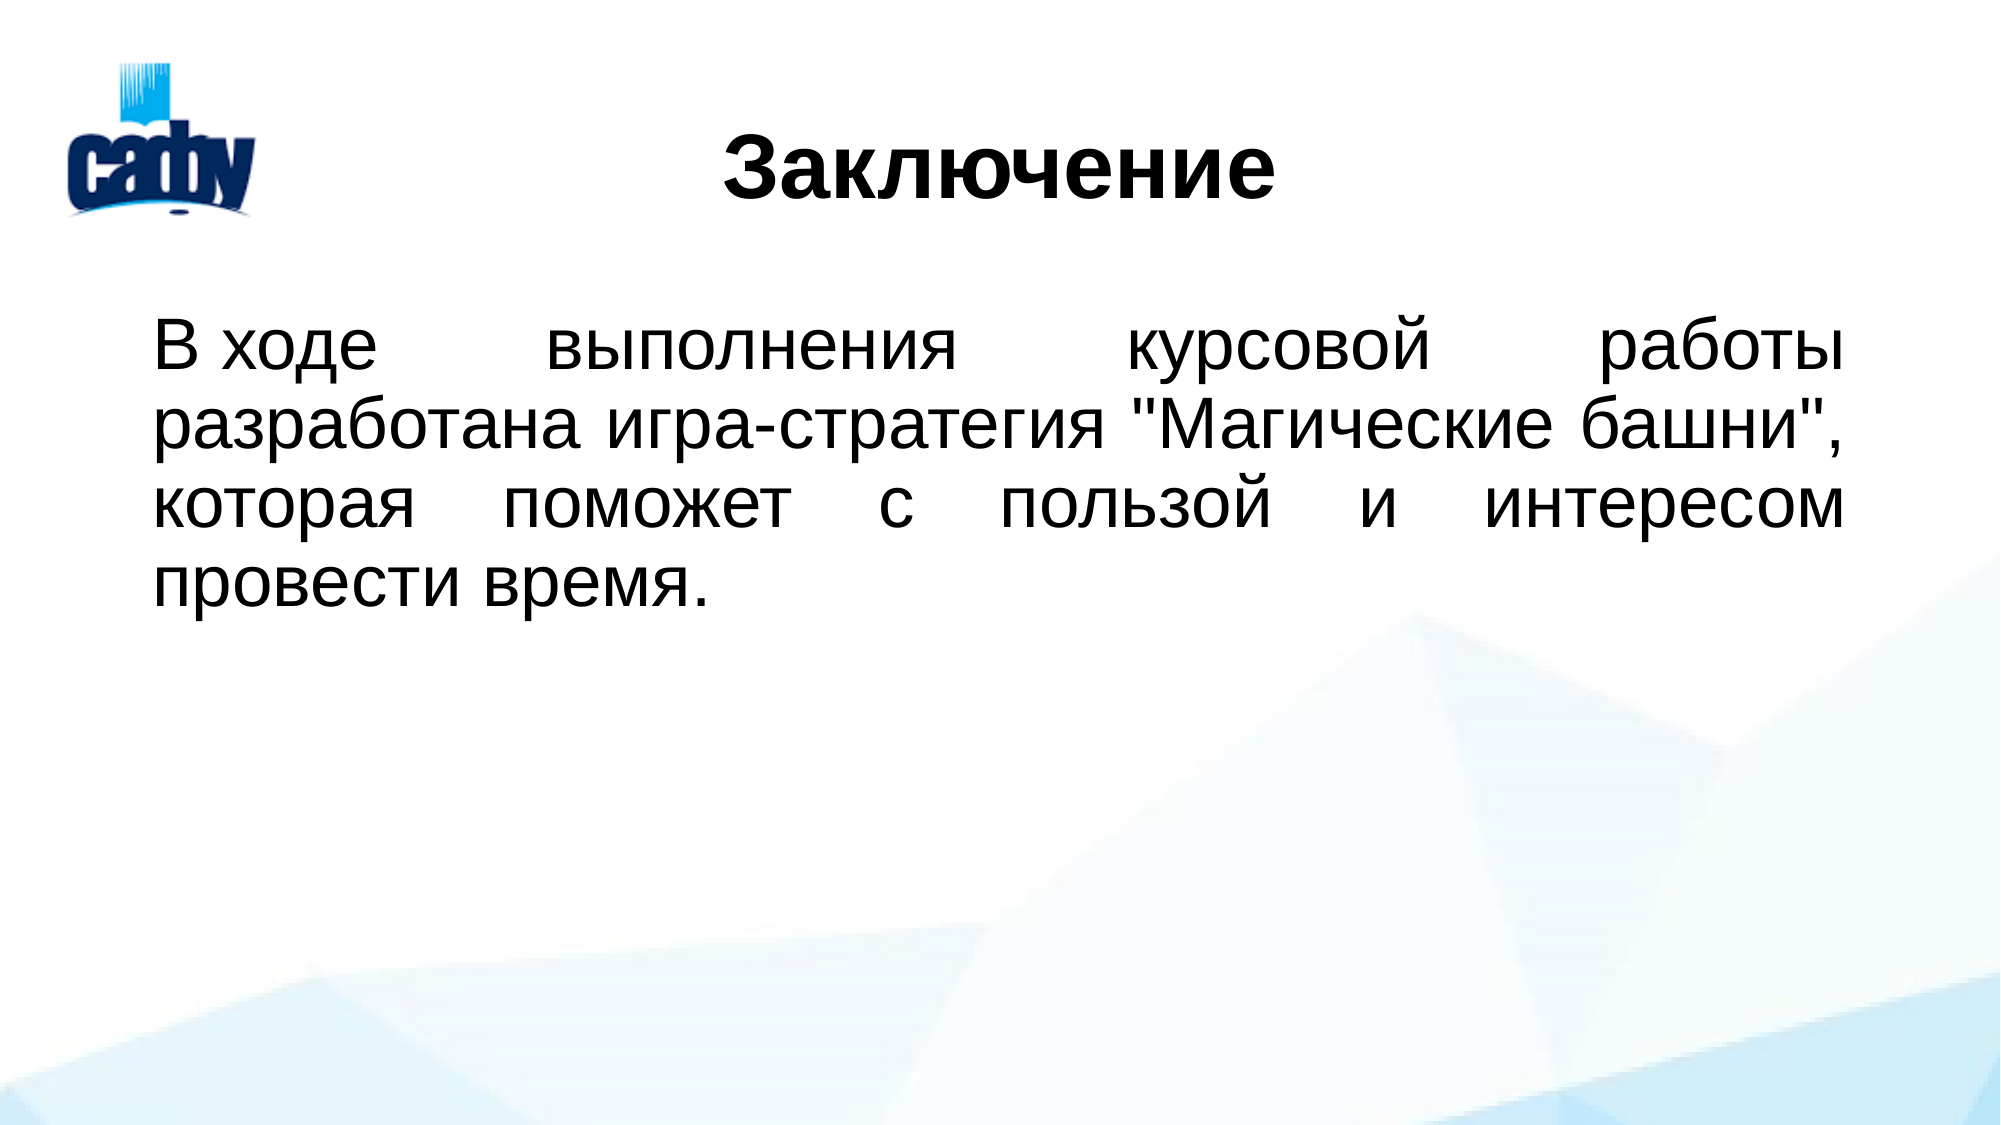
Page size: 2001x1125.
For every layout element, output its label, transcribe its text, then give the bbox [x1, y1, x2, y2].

list В ходе выполнения курсовой работы разработана игра-стратегия "Магические башни", которая поможет с пользой и интересом провести время. [137, 299, 1863, 1014]
picture [0, 0, 2001, 1125]
title Заключение [137, 59, 1863, 278]
